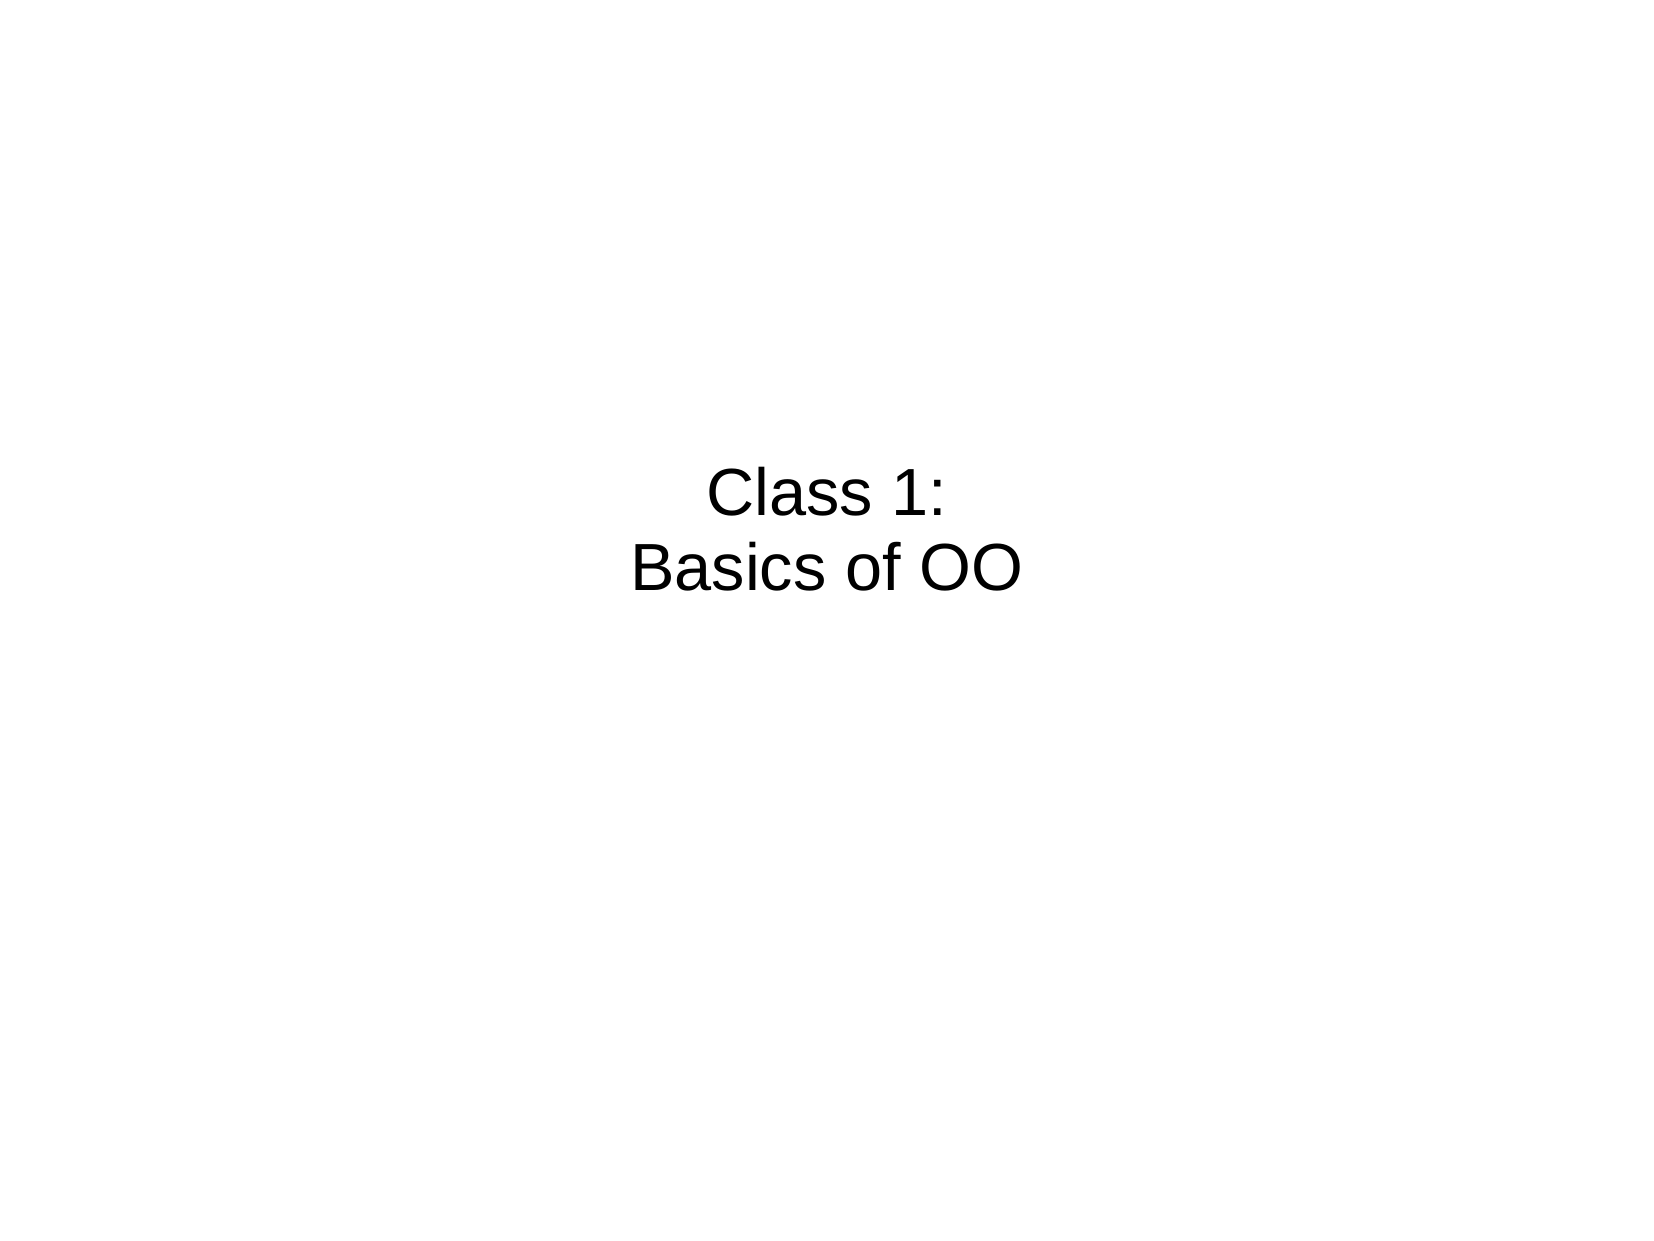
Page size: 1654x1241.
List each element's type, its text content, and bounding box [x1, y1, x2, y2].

subtitle Class 1: Basics of OO [82, 49, 1571, 1010]
